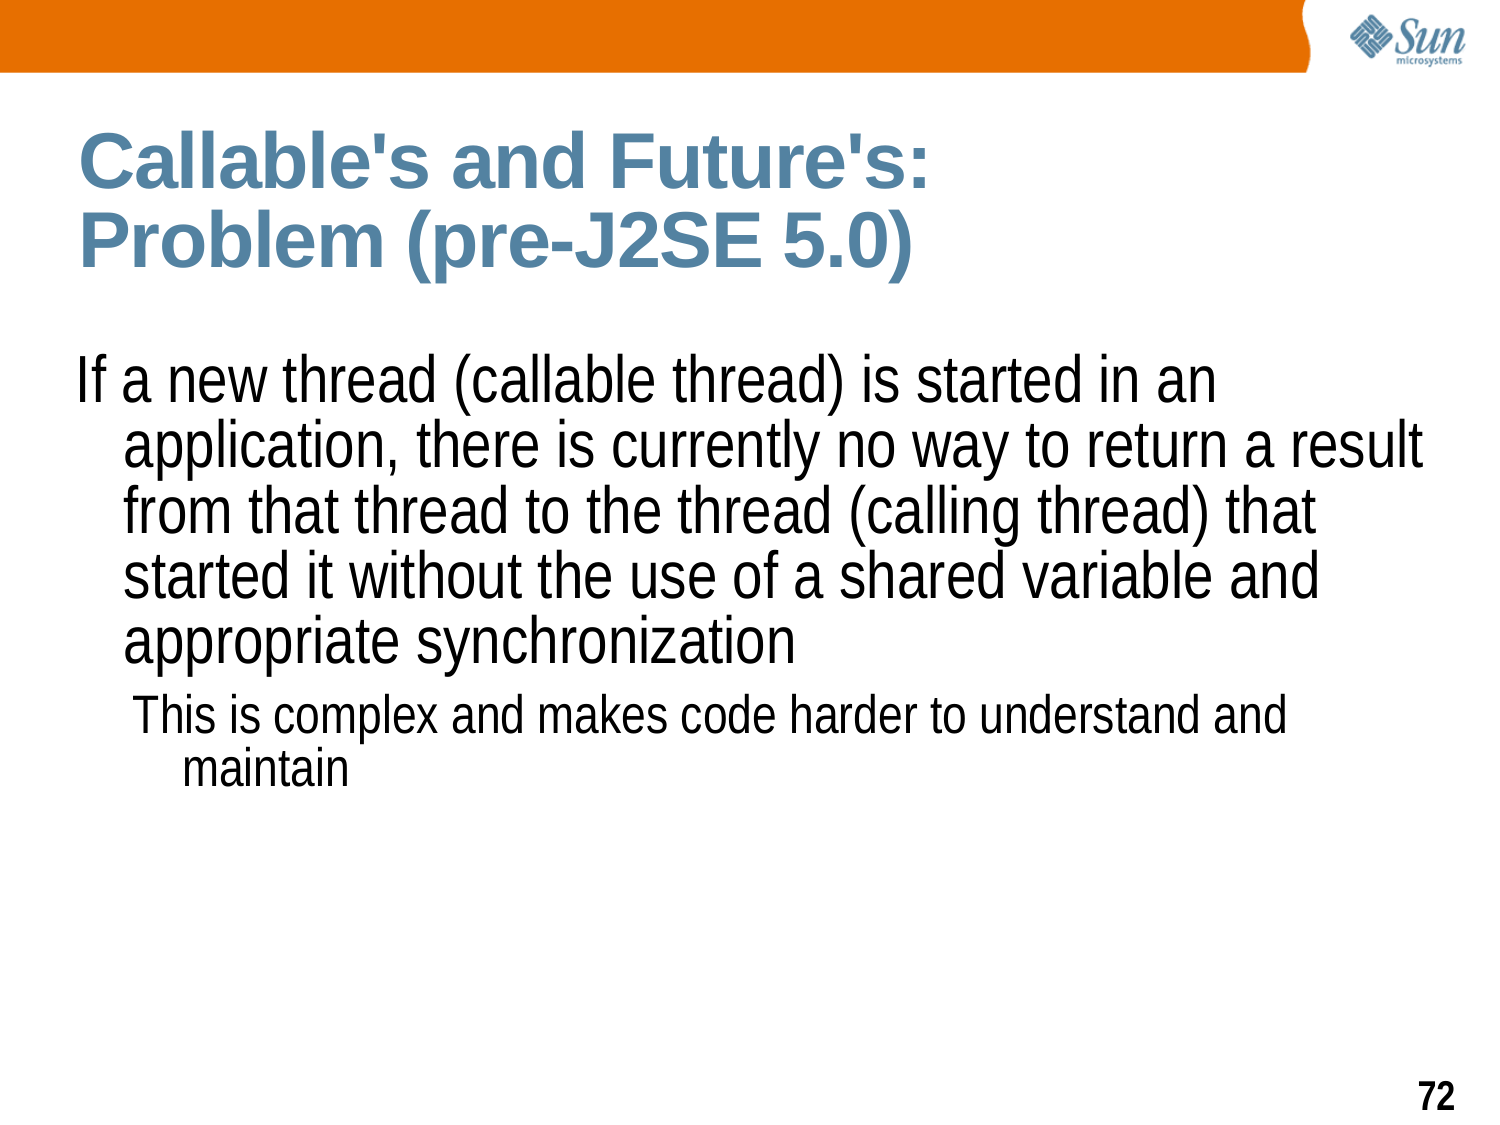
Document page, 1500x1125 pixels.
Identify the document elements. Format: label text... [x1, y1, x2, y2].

title Callable's and Future's: Problem (pre-J2SE 5.0) [78, 124, 1441, 302]
picture [0, 0, 1500, 75]
list If a new thread (callable thread) is started in an application, there is currently no way to return a result from that thread to the thread (calling thread) that started it without the use of a shared variable and appropriate synchronization This is complex and makes code harder to understand and maintain [56, 350, 1435, 1125]
